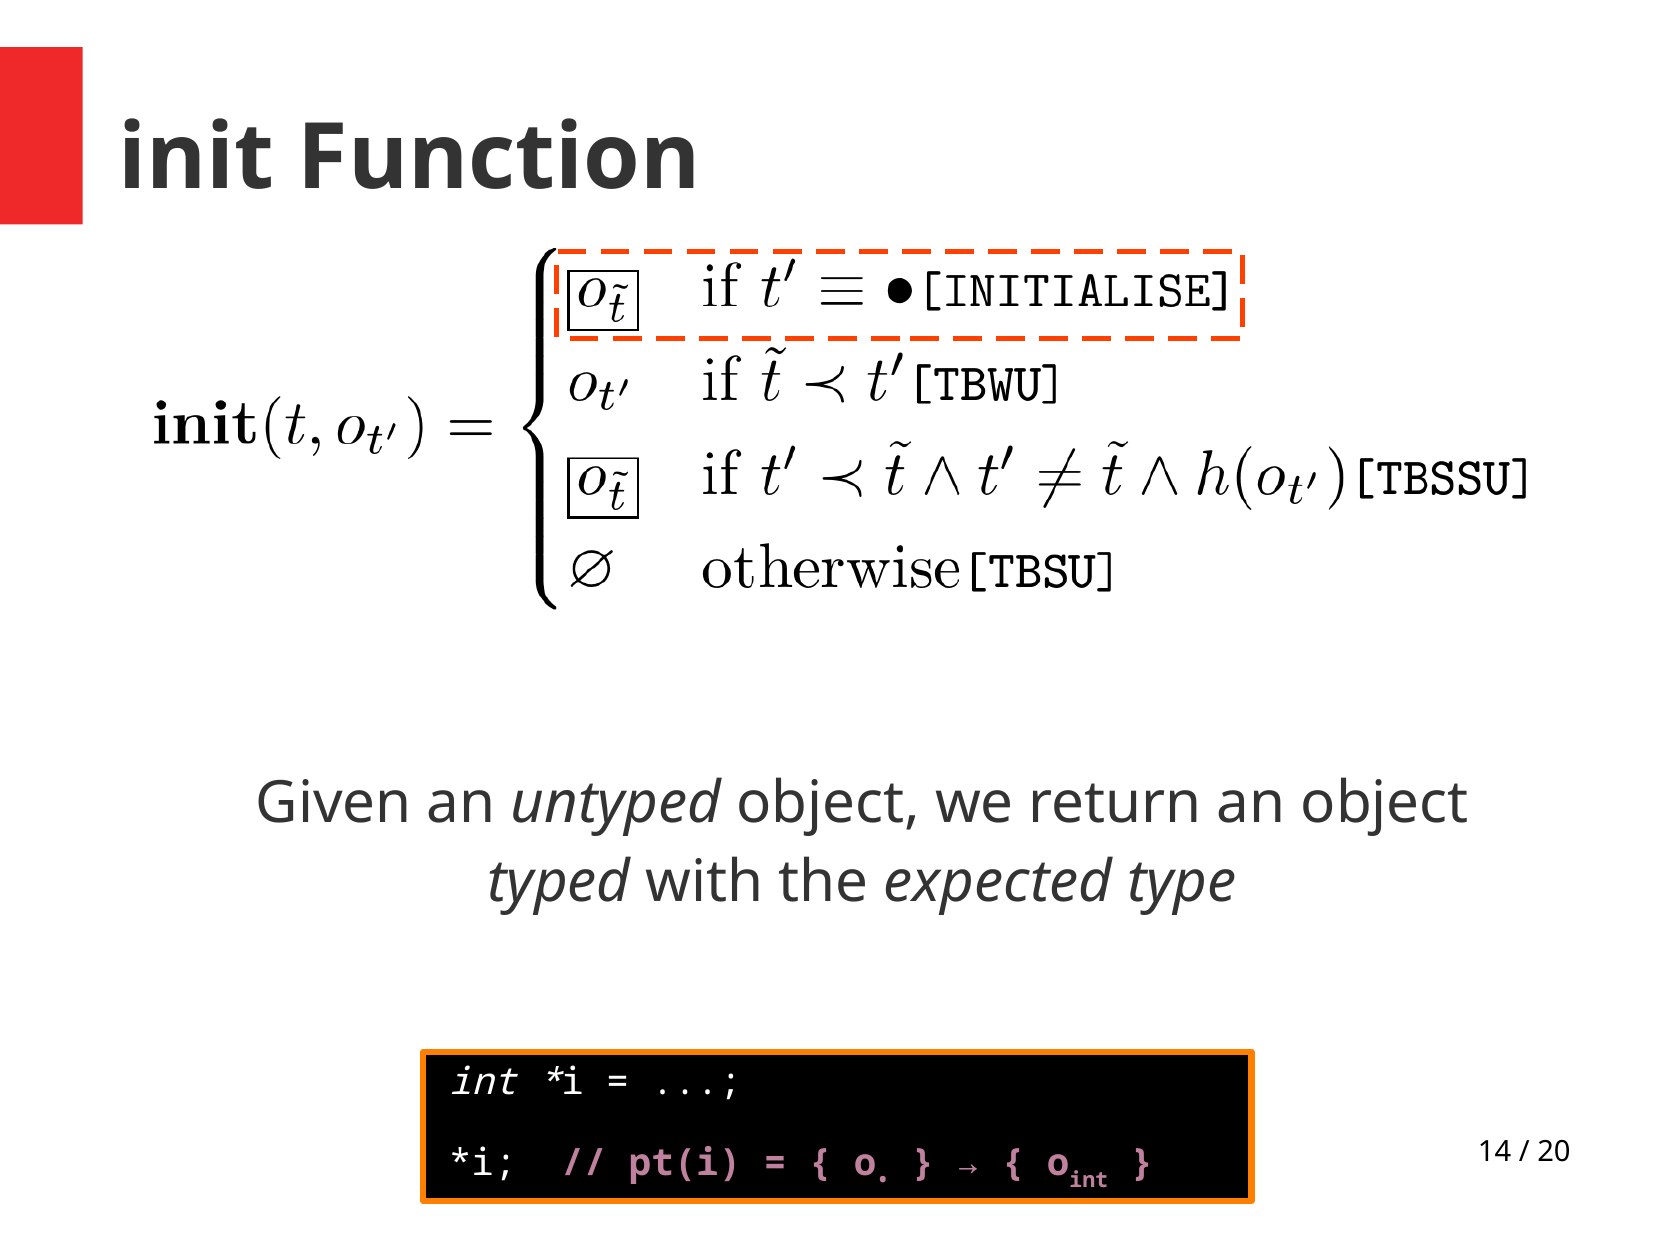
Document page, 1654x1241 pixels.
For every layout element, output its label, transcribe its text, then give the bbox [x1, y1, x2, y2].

list Given an untyped object, we return an object typed with the expected type [118, 759, 1536, 1074]
picture [118, 236, 1536, 638]
title init Function [118, 49, 1571, 257]
list int *i = ...; *i; // pt(i) = { o• } → { oint } [423, 1051, 1252, 1201]
